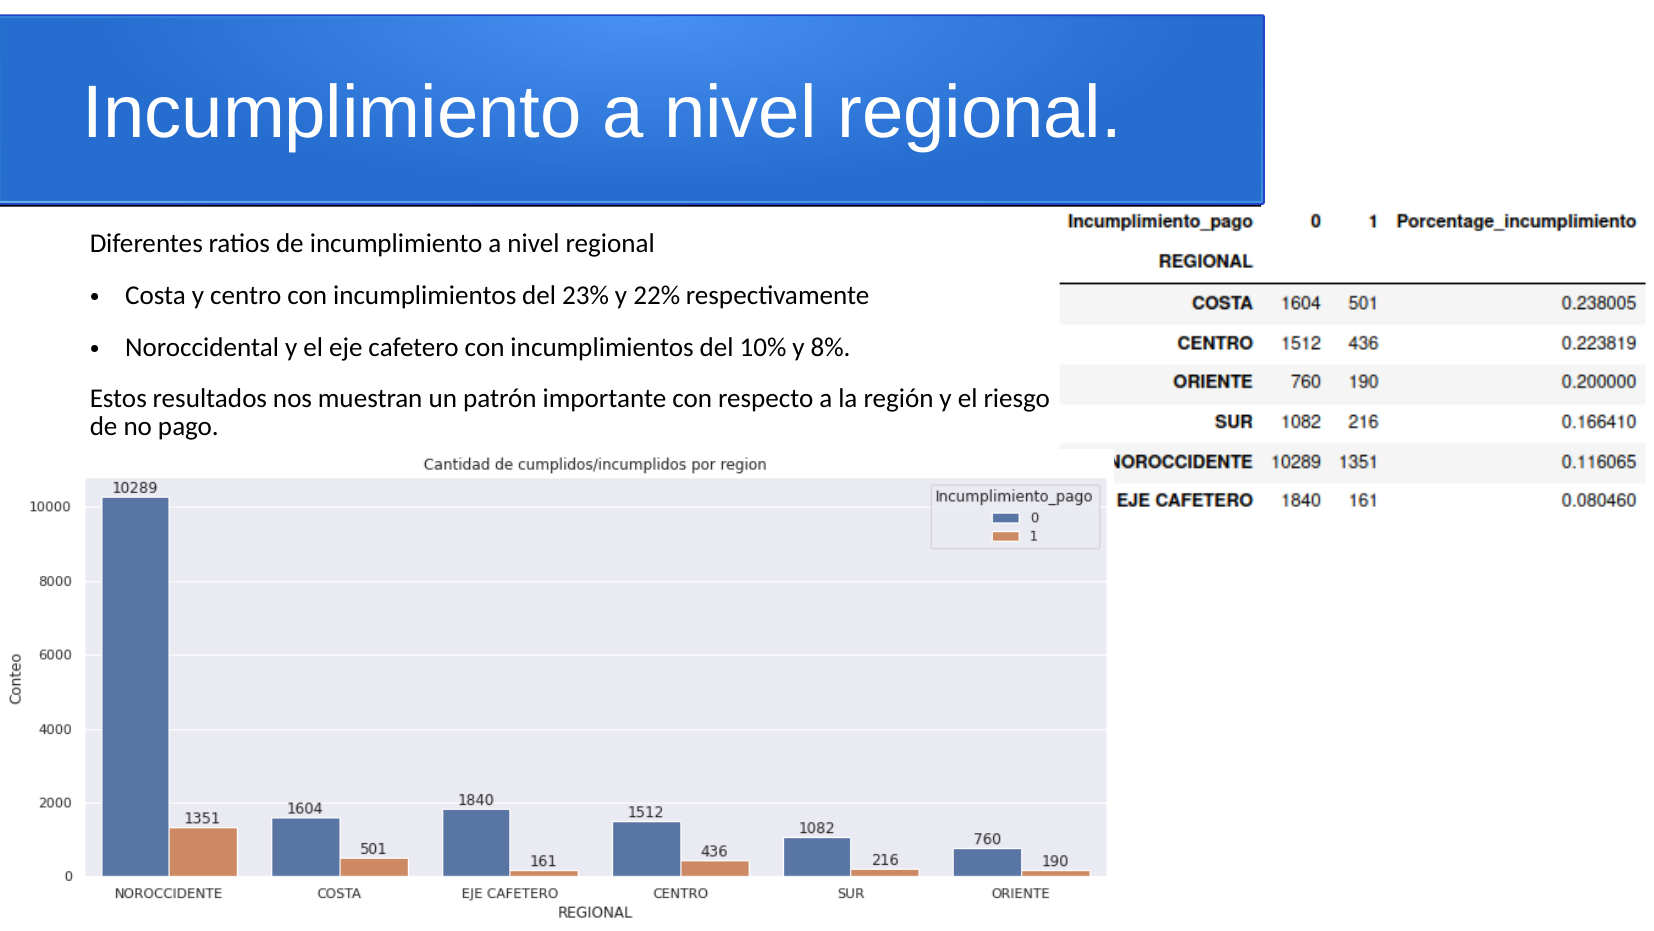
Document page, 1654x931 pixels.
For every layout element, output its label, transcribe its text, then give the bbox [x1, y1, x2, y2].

picture [0, 210, 1650, 931]
title Incumplimiento a nivel regional. [82, 35, 1235, 189]
text_box Diferentes ratios de incumplimiento a nivel regional Costa y centro con incumplimientos del 23% y 22% respectivamente Noroccidental y el eje cafetero con incumplimientos del 10% y 8%. Estos resultados nos muestran un patrón importante con respecto a la región y el riesgo de no pago. [75, 225, 1088, 449]
